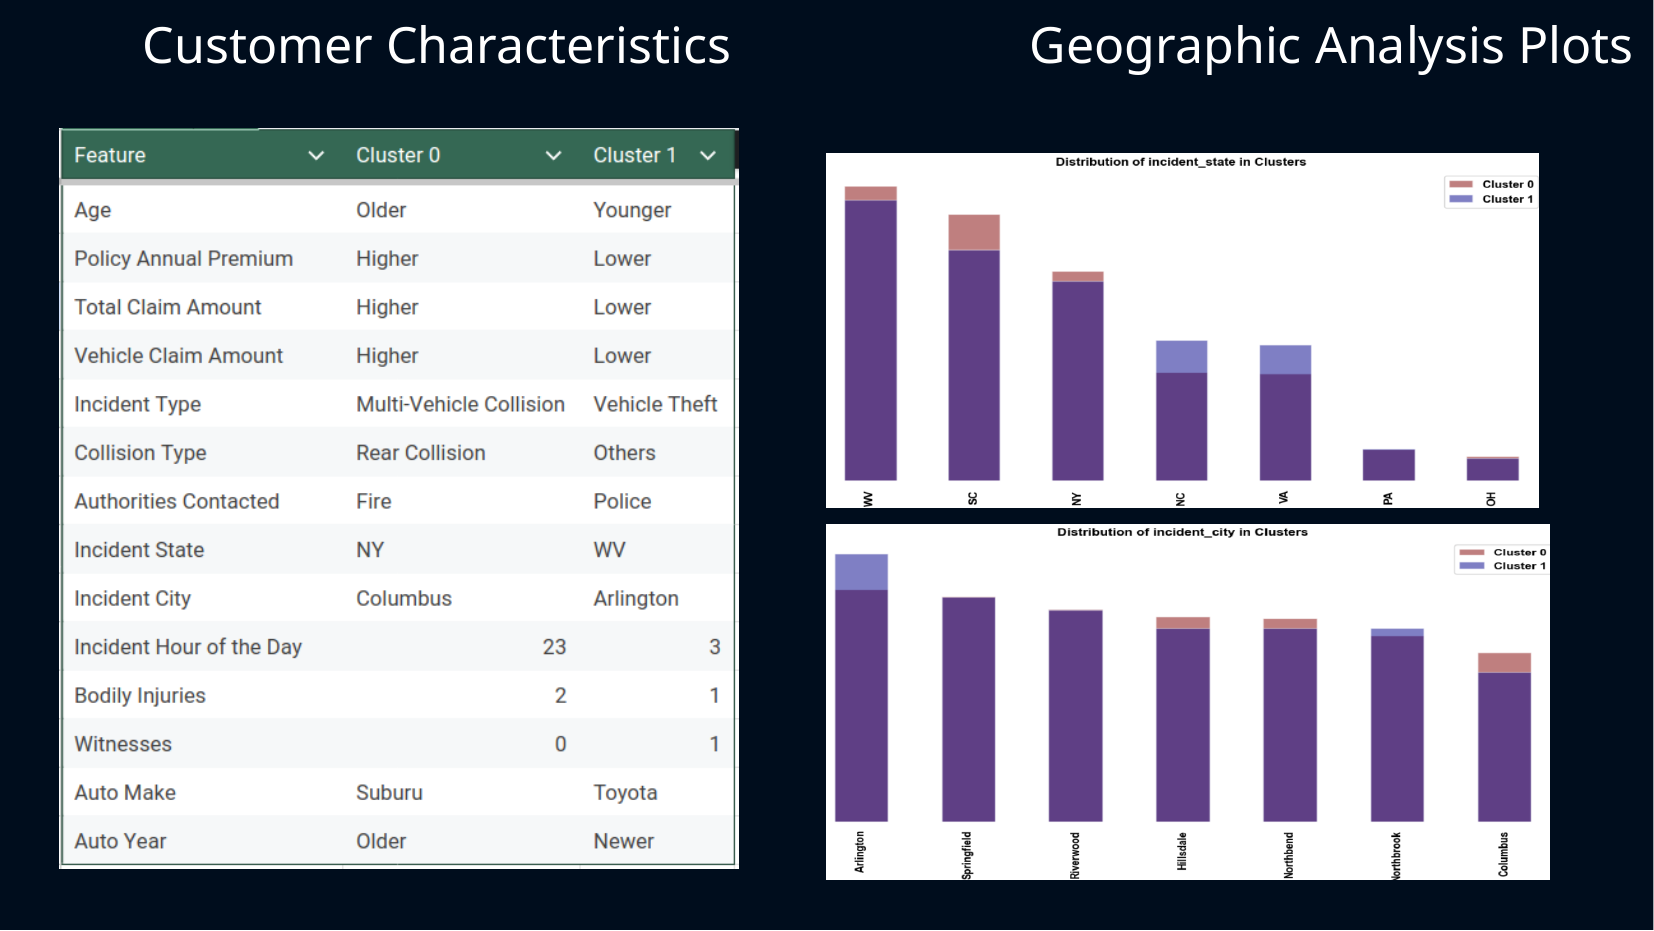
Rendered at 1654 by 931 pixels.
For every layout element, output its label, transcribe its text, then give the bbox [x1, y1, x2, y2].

picture [59, 128, 739, 869]
picture [826, 153, 1539, 508]
picture [826, 524, 1550, 880]
title Customer Characteristics Geographic Analysis Plots [0, 0, 1654, 89]
